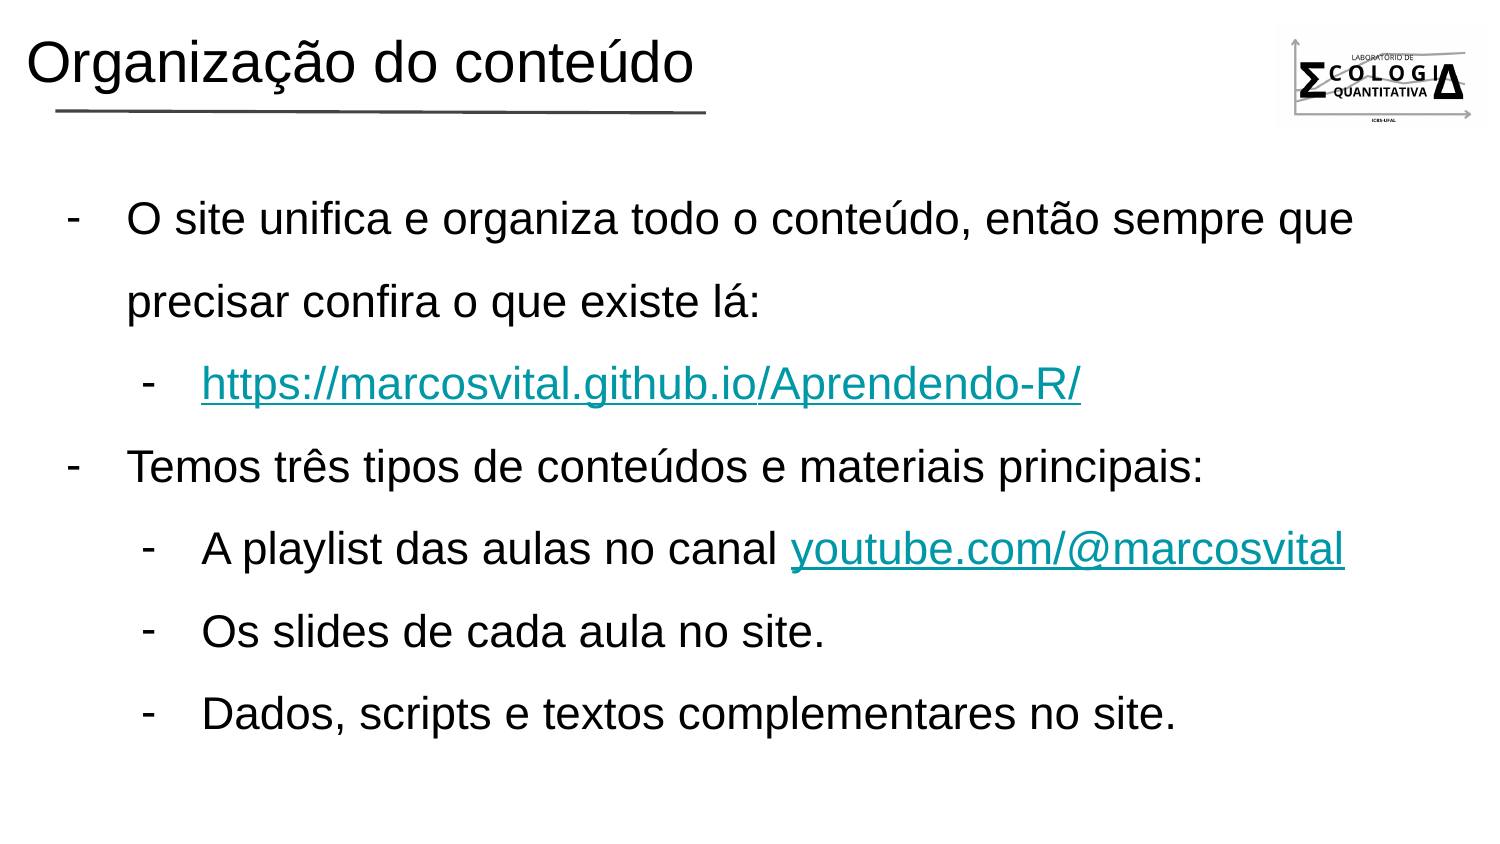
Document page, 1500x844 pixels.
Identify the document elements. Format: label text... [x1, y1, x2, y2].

picture [1275, 23, 1490, 131]
text_box Organização do conteúdo [11, 9, 1210, 117]
text_box O site unifica e organiza todo o conteúdo, então sempre que precisar confira o que existe lá: https://marcosvital.github.io/Aprendendo-R/ Temos três tipos de conteúdos e materiais principais: A playlist das aulas no canal youtube.com/@marcosvital Os slides de cada aula no site. Dados, scripts e textos complementares no site. [36, 146, 1417, 822]
